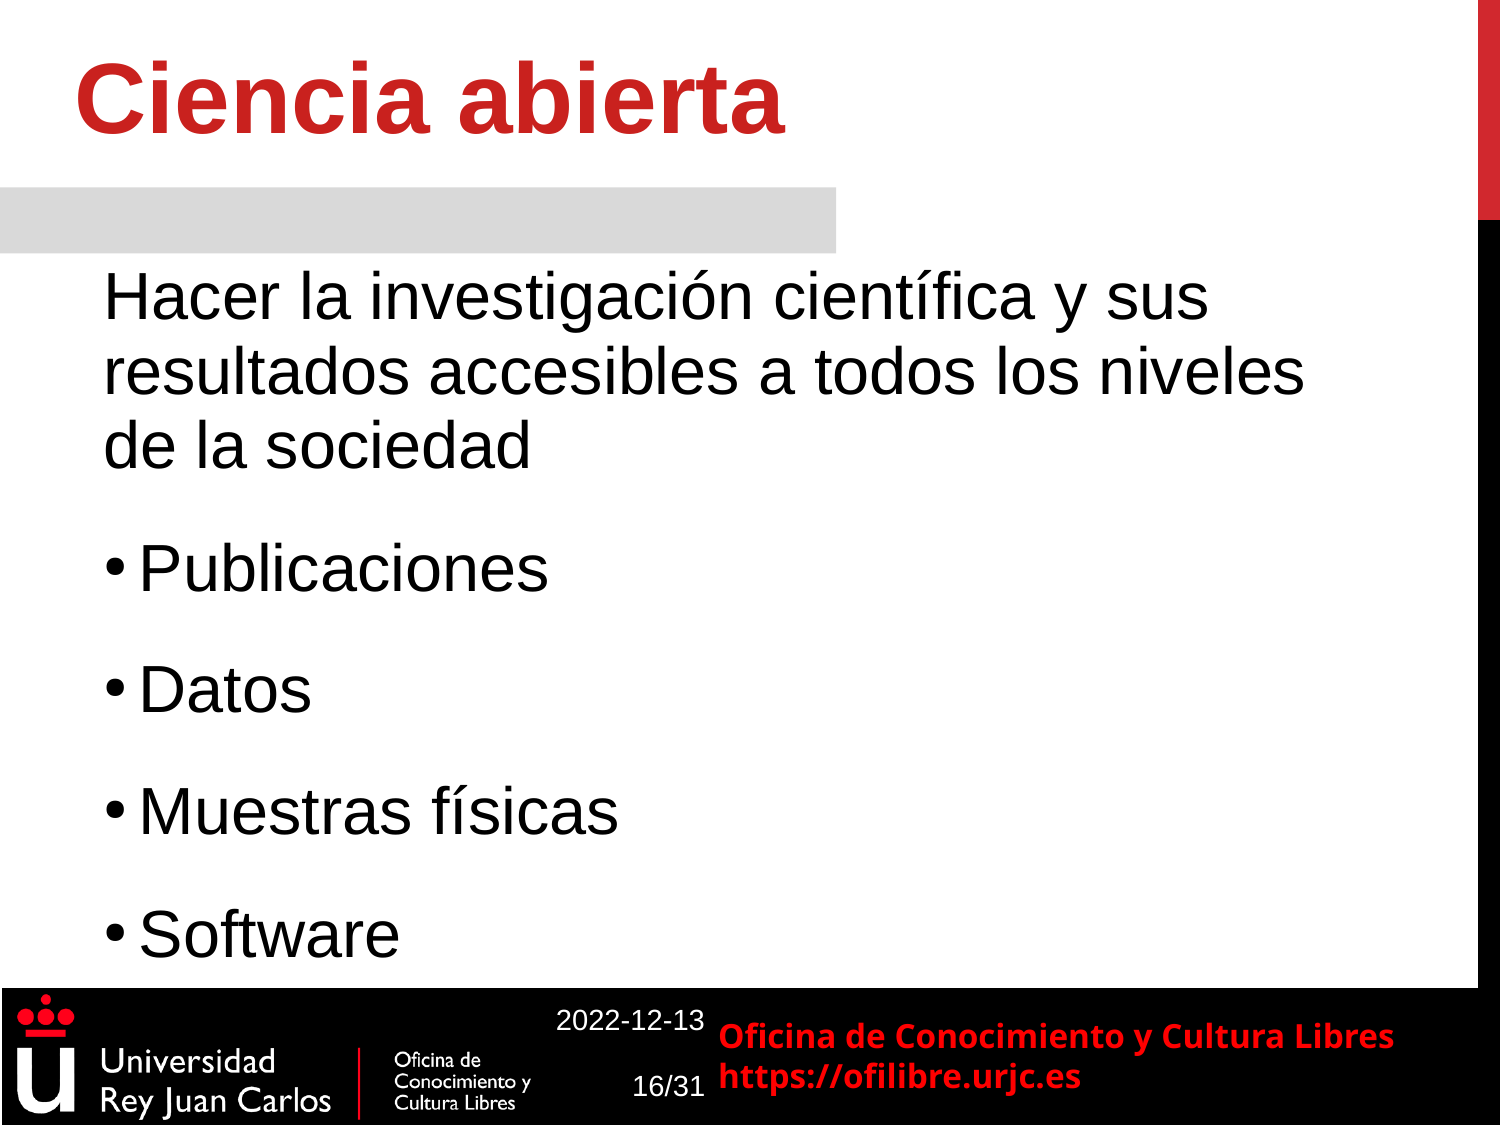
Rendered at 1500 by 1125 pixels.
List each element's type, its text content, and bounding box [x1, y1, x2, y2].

picture [17, 994, 531, 1120]
text_box Ciencia abierta [60, 36, 826, 165]
text_box Hacer la investigación científica y sus resultados accesibles a todos los niveles de la sociedad Publicaciones Datos Muestras físicas Software [88, 251, 1396, 979]
title [75, 7, 1425, 196]
